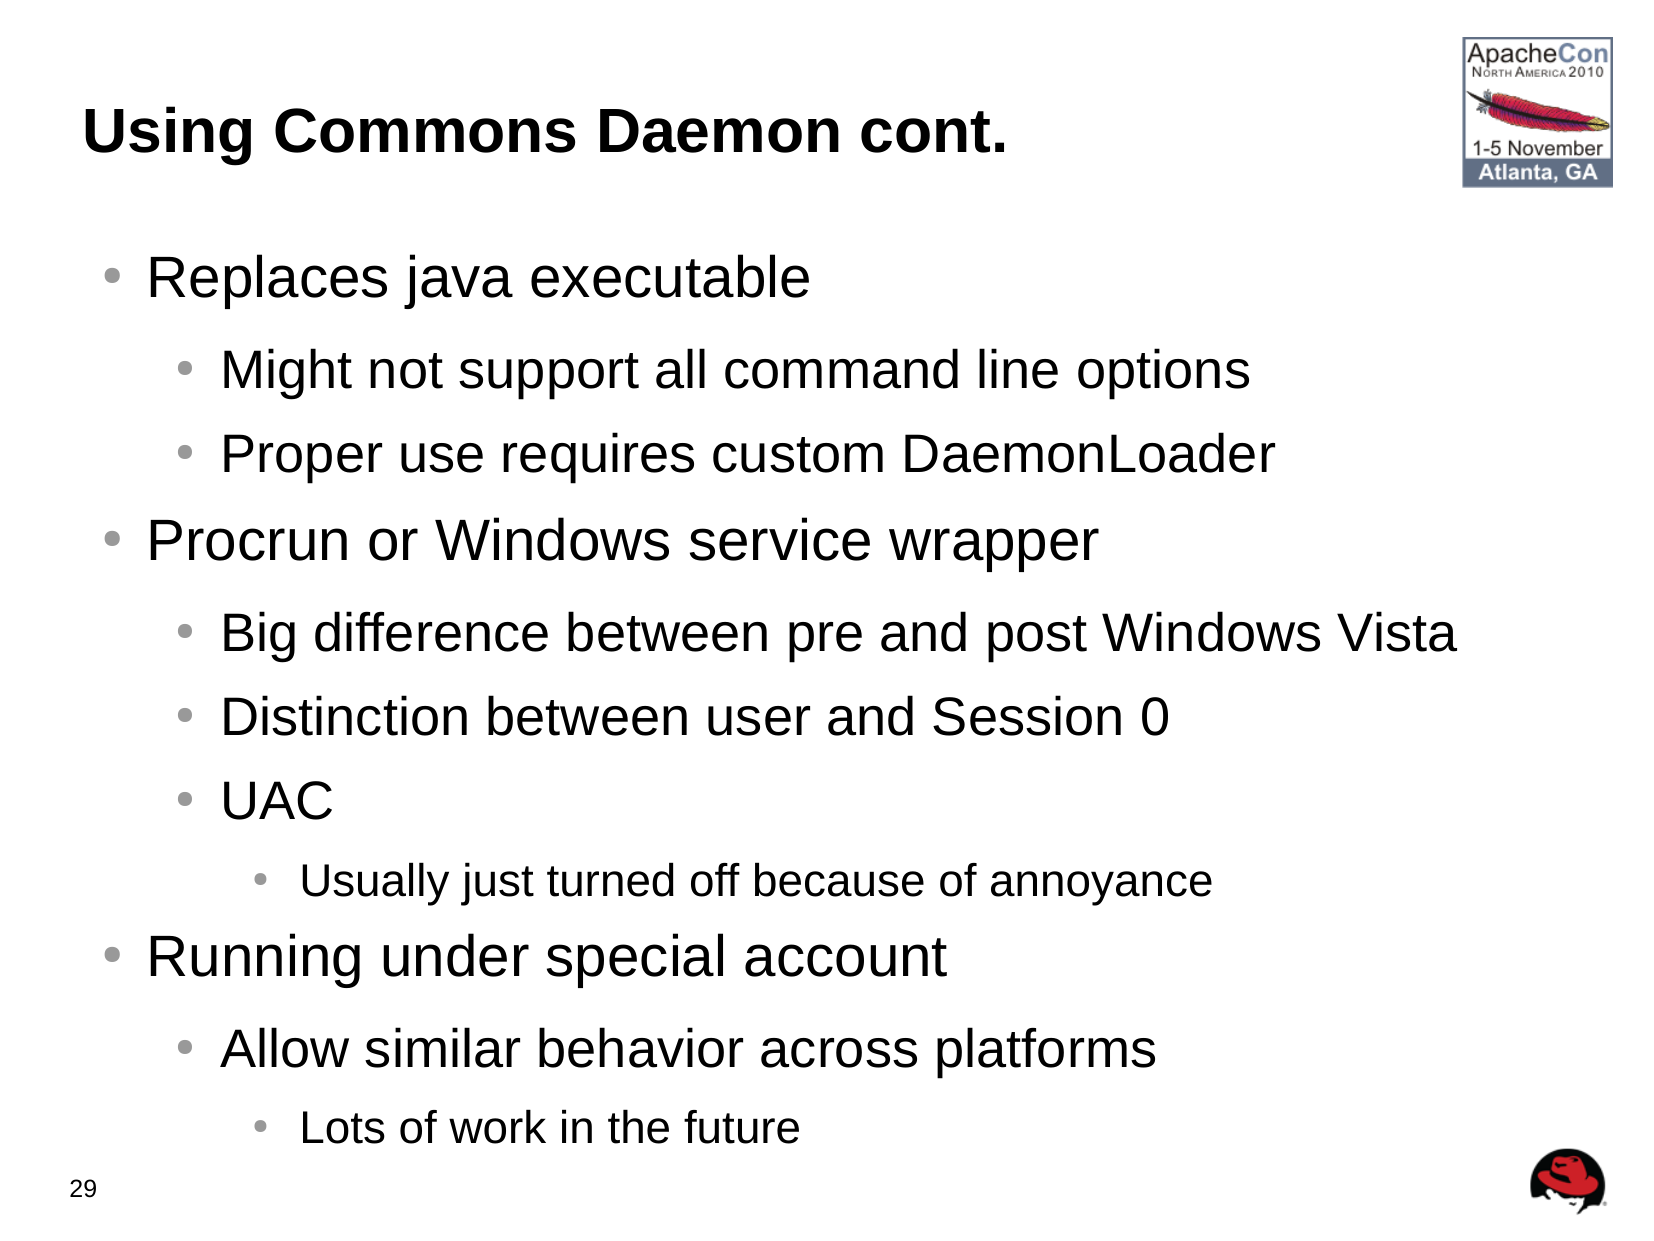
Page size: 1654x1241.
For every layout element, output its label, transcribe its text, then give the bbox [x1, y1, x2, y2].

picture [1529, 1146, 1613, 1224]
list Replaces java executable Might not support all command line options Proper use requires custom DaemonLoader Procrun or Windows service wrapper Big difference between pre and post Windows Vista Distinction between user and Session 0 UAC Usually just turned off because of annoyance Running under special account Allow similar behavior across platforms Lots of work in the future [86, 244, 1576, 1153]
title Using Commons Daemon cont. [82, 45, 1571, 218]
picture [1462, 37, 1613, 188]
